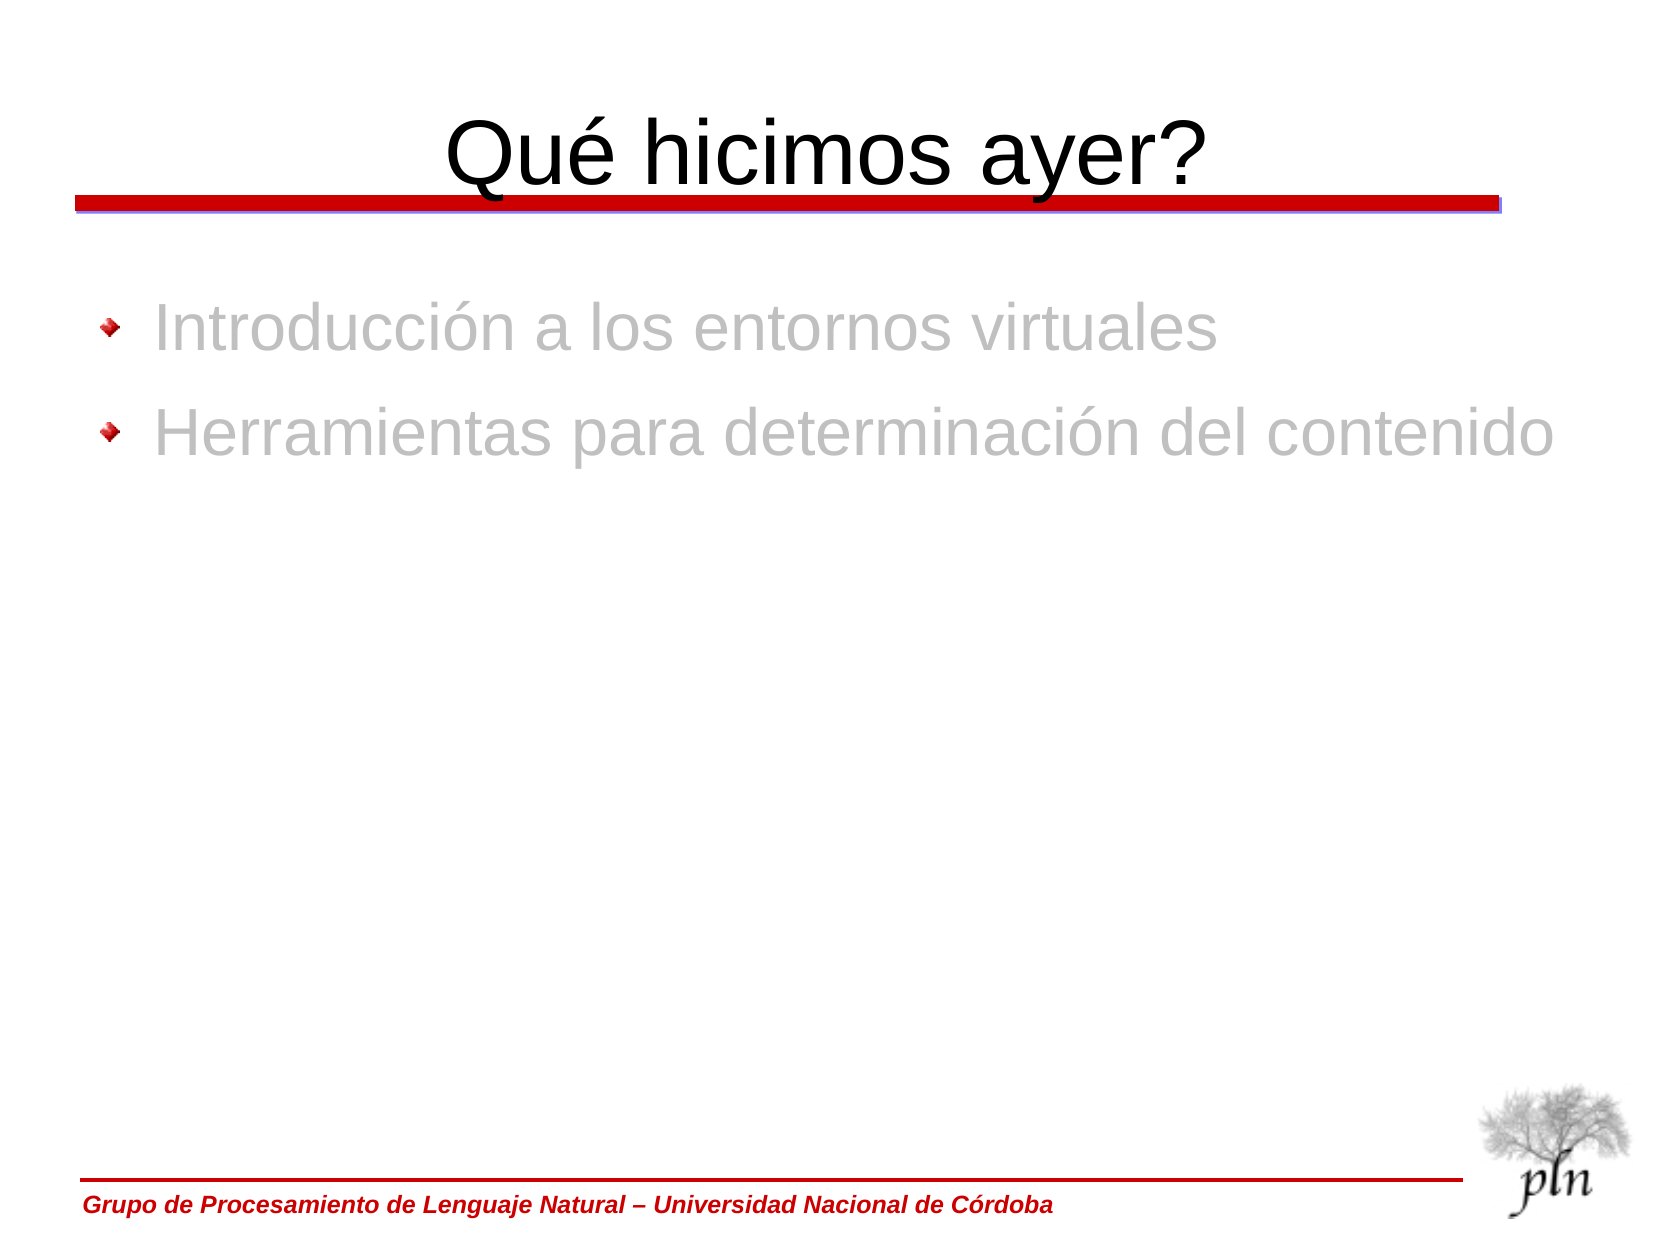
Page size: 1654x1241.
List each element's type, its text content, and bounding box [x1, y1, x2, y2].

title Qué hicimos ayer? [82, 49, 1571, 257]
list Introducción a los entornos virtuales Herramientas para determinación del contenido [82, 290, 1571, 1109]
picture [1477, 1083, 1635, 1219]
